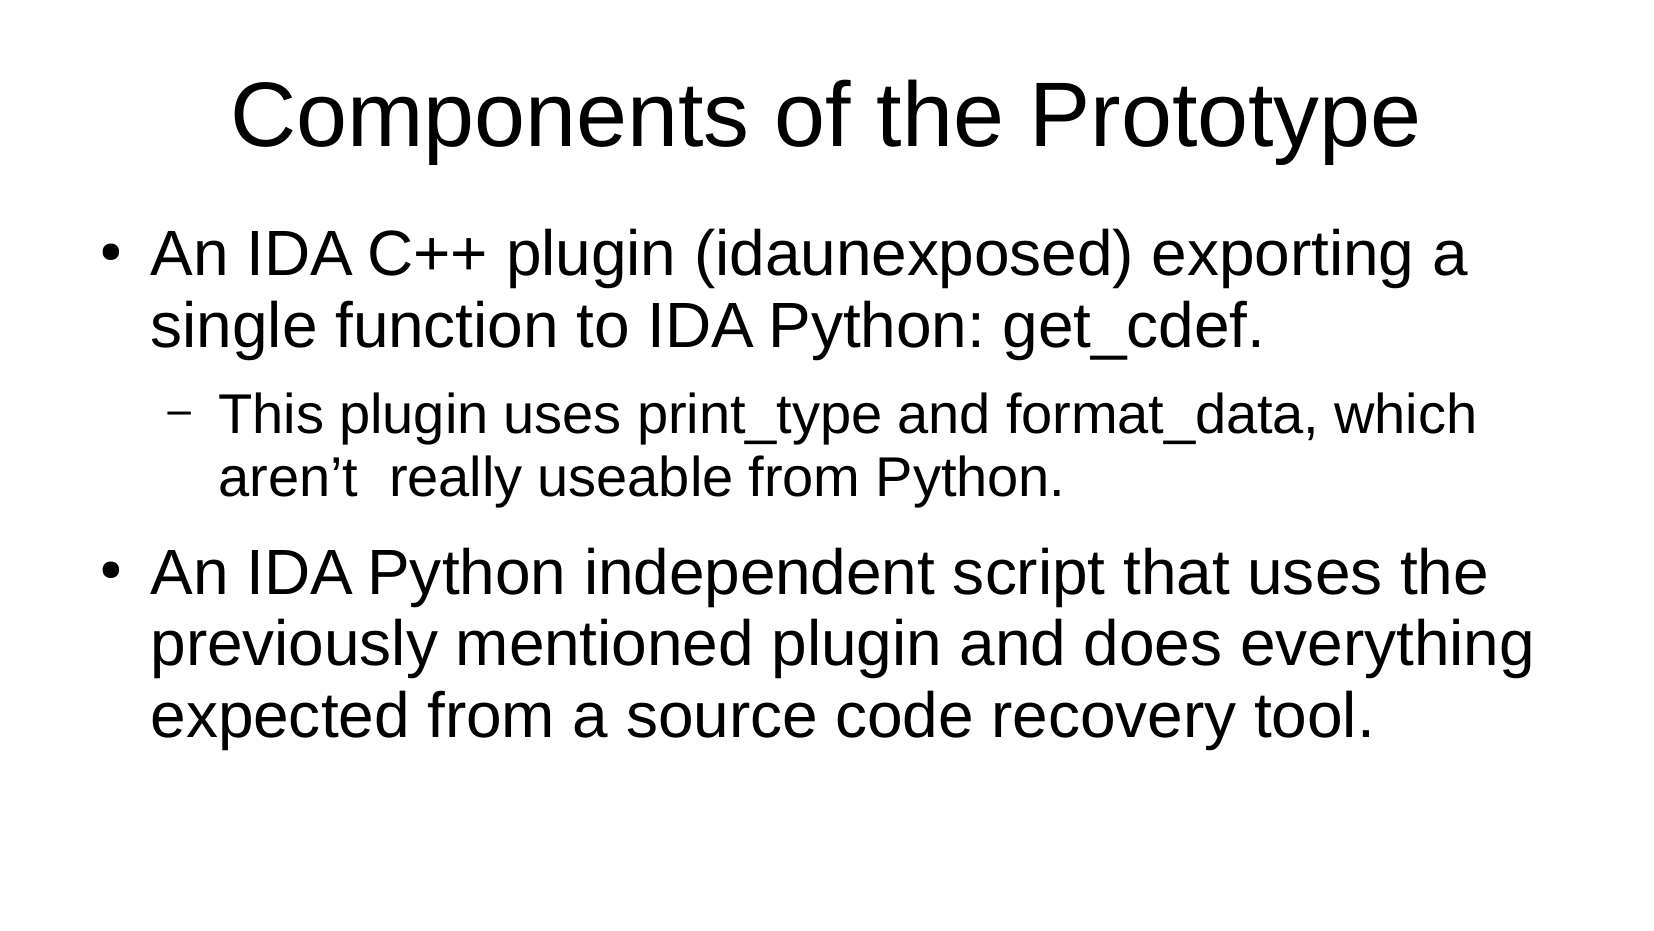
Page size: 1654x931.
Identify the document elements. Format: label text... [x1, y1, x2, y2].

title Components of the Prototype [82, 37, 1571, 193]
list An IDA C++ plugin (idaunexposed) exporting a single function to IDA Python: get_cdef. This plugin uses print_type and format_data, which aren’t really useable from Python. An IDA Python independent script that uses the previously mentioned plugin and does everything expected from a source code recovery tool. [82, 217, 1571, 758]
